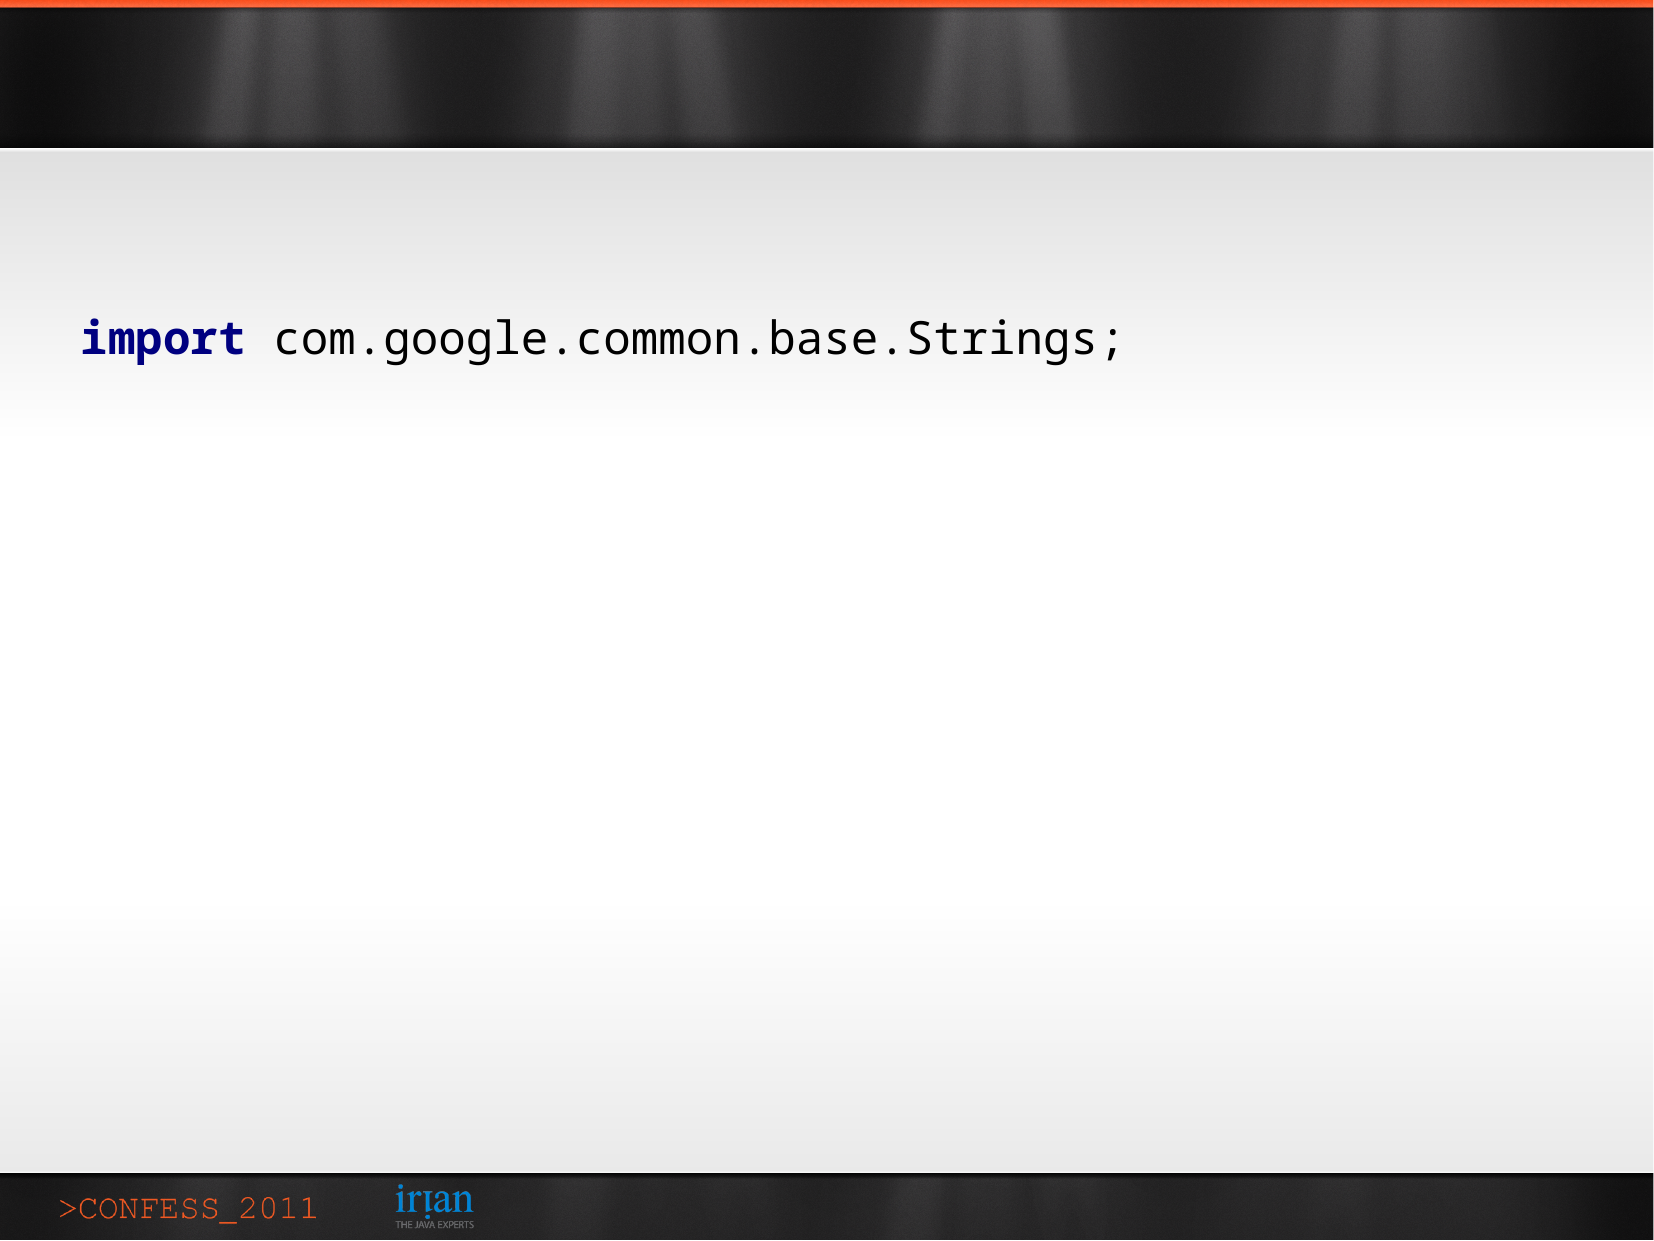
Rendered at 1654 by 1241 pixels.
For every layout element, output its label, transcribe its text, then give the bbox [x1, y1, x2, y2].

subtitle import com.google.common.base.Strings; [80, 305, 1654, 1125]
picture [0, 0, 1654, 1240]
